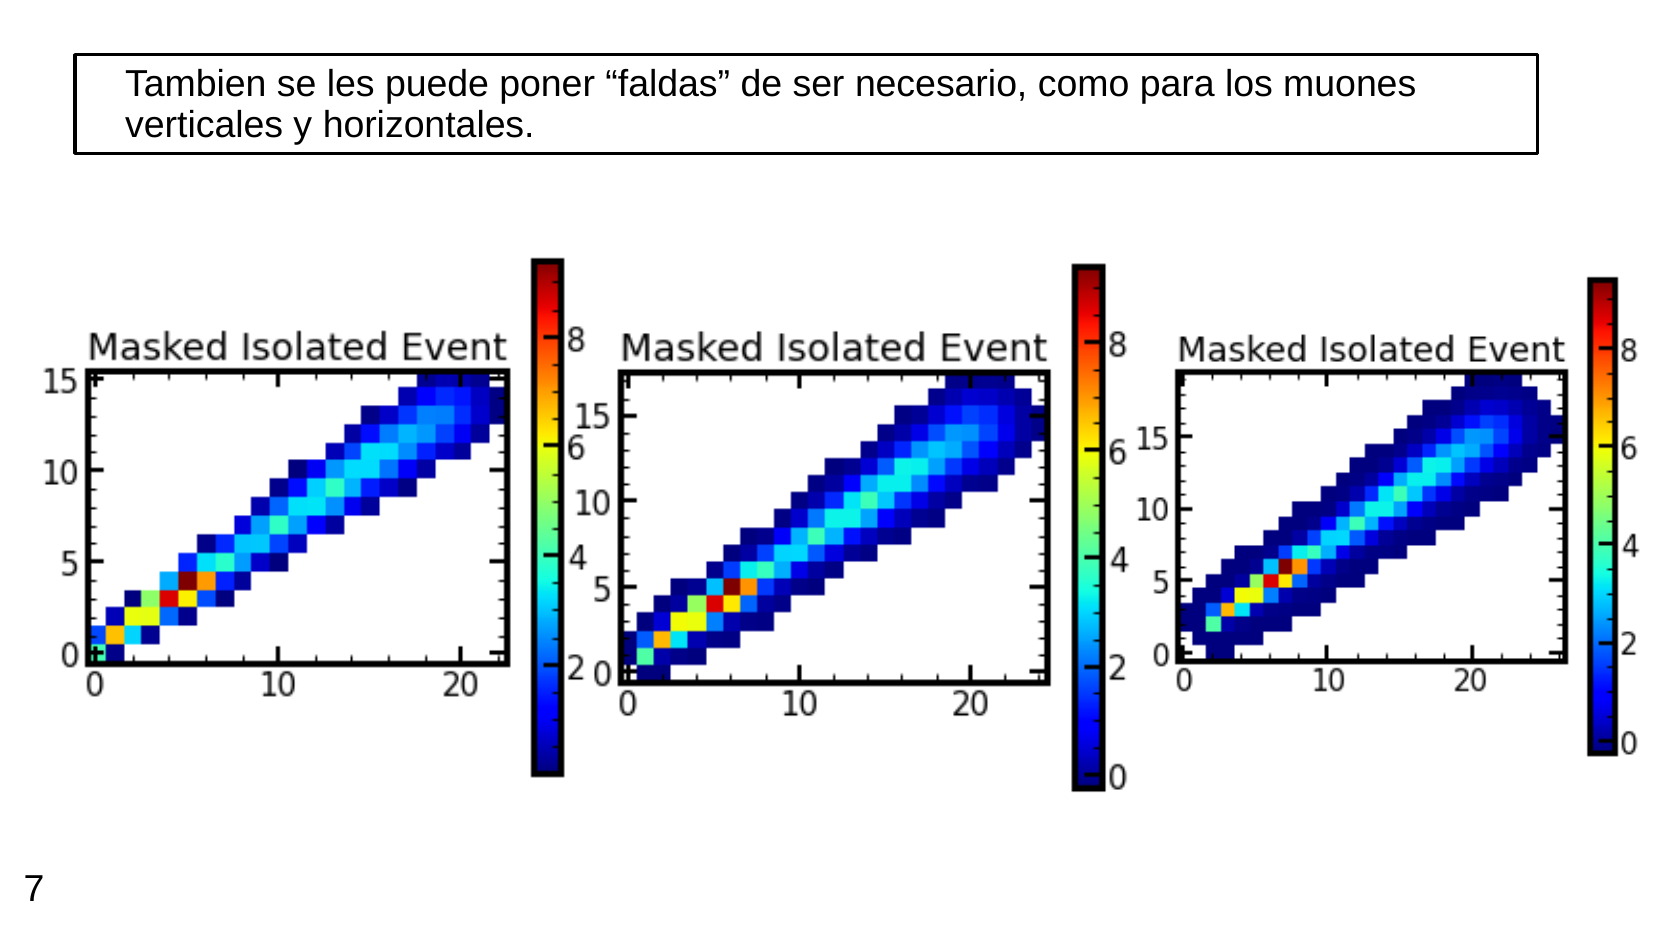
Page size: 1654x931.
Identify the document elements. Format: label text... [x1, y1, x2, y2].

text_box Tambien se les puede poner “faldas” de ser necesario, como para los muones verticales y horizontales. [75, 54, 1538, 154]
picture [0, 247, 1651, 809]
text_box <number> [8, 860, 638, 931]
